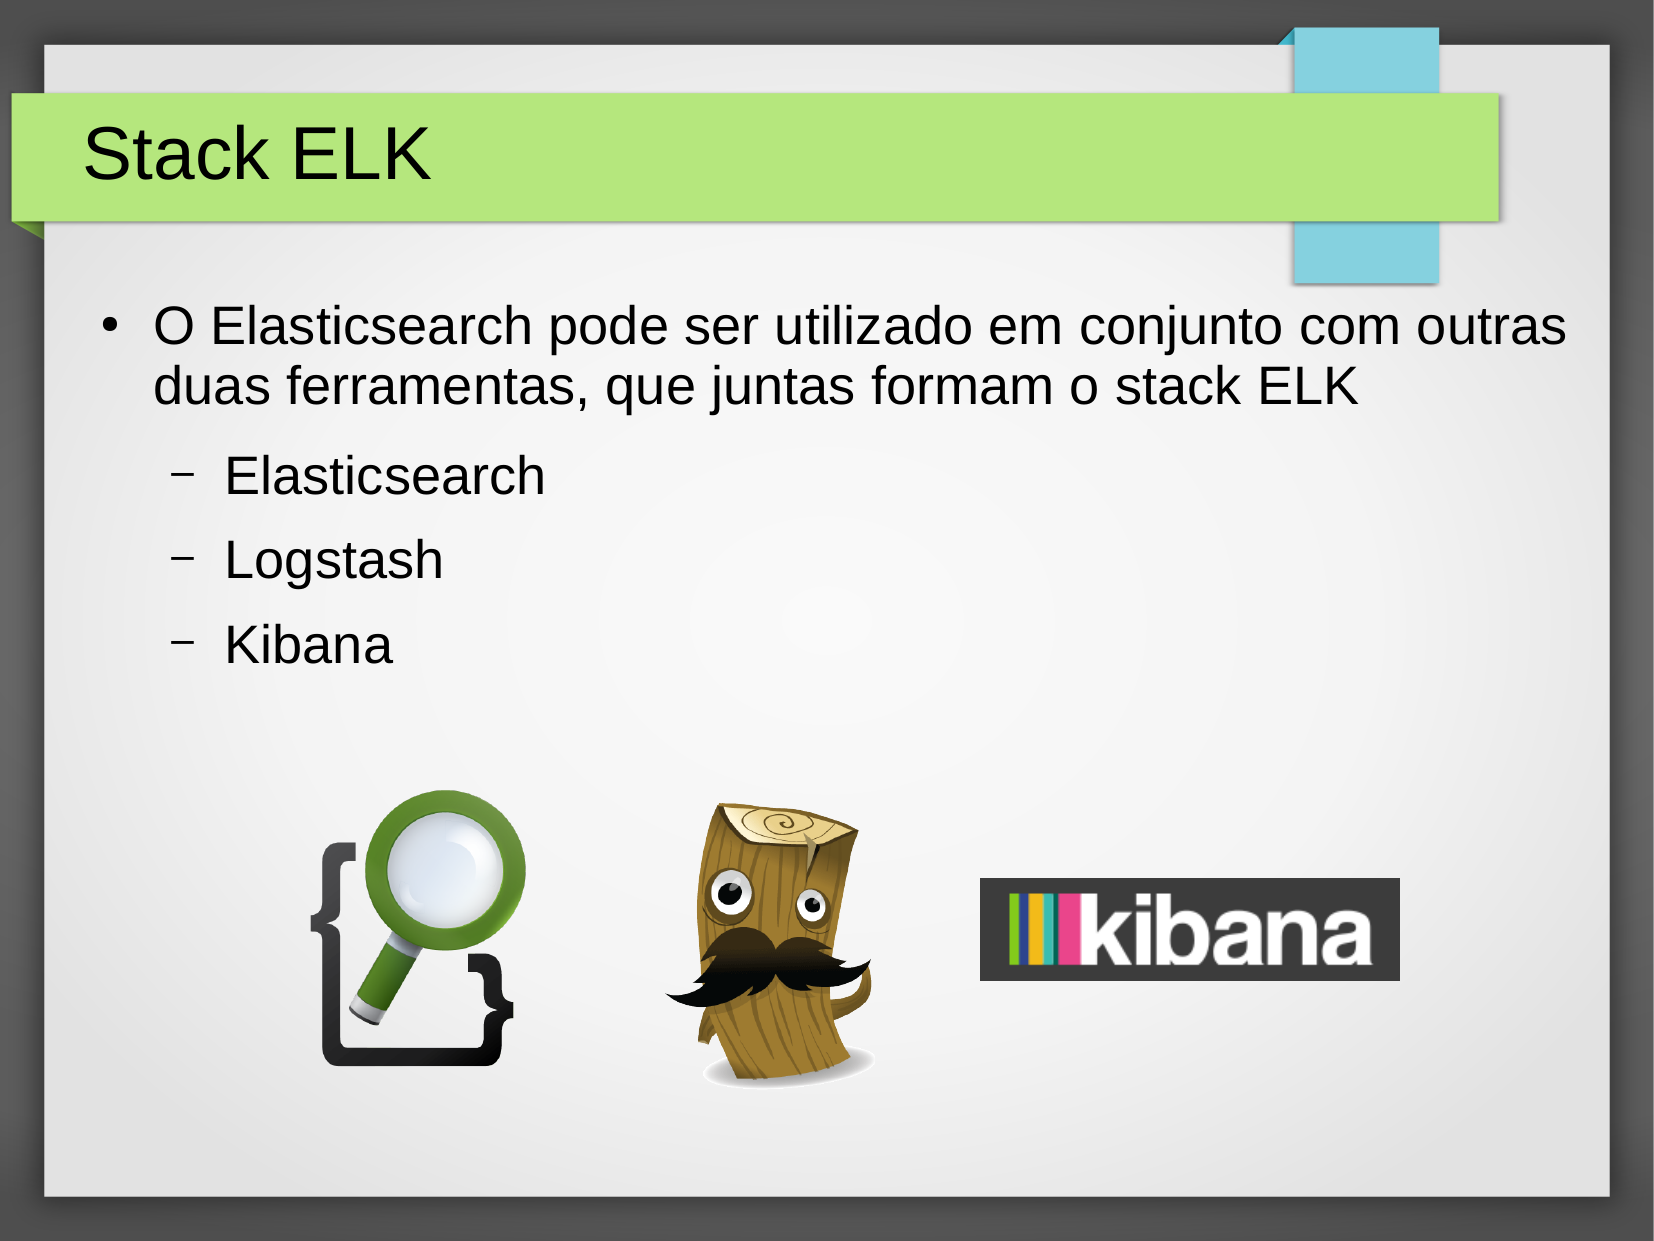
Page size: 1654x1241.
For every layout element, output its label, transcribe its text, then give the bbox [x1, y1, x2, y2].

list O Elasticsearch pode ser utilizado em conjunto com outras duas ferramentas, que juntas formam o stack ELK Elasticsearch Logstash Kibana [82, 295, 1571, 1015]
title Stack ELK [82, 94, 1264, 213]
picture [0, 0, 1654, 1241]
